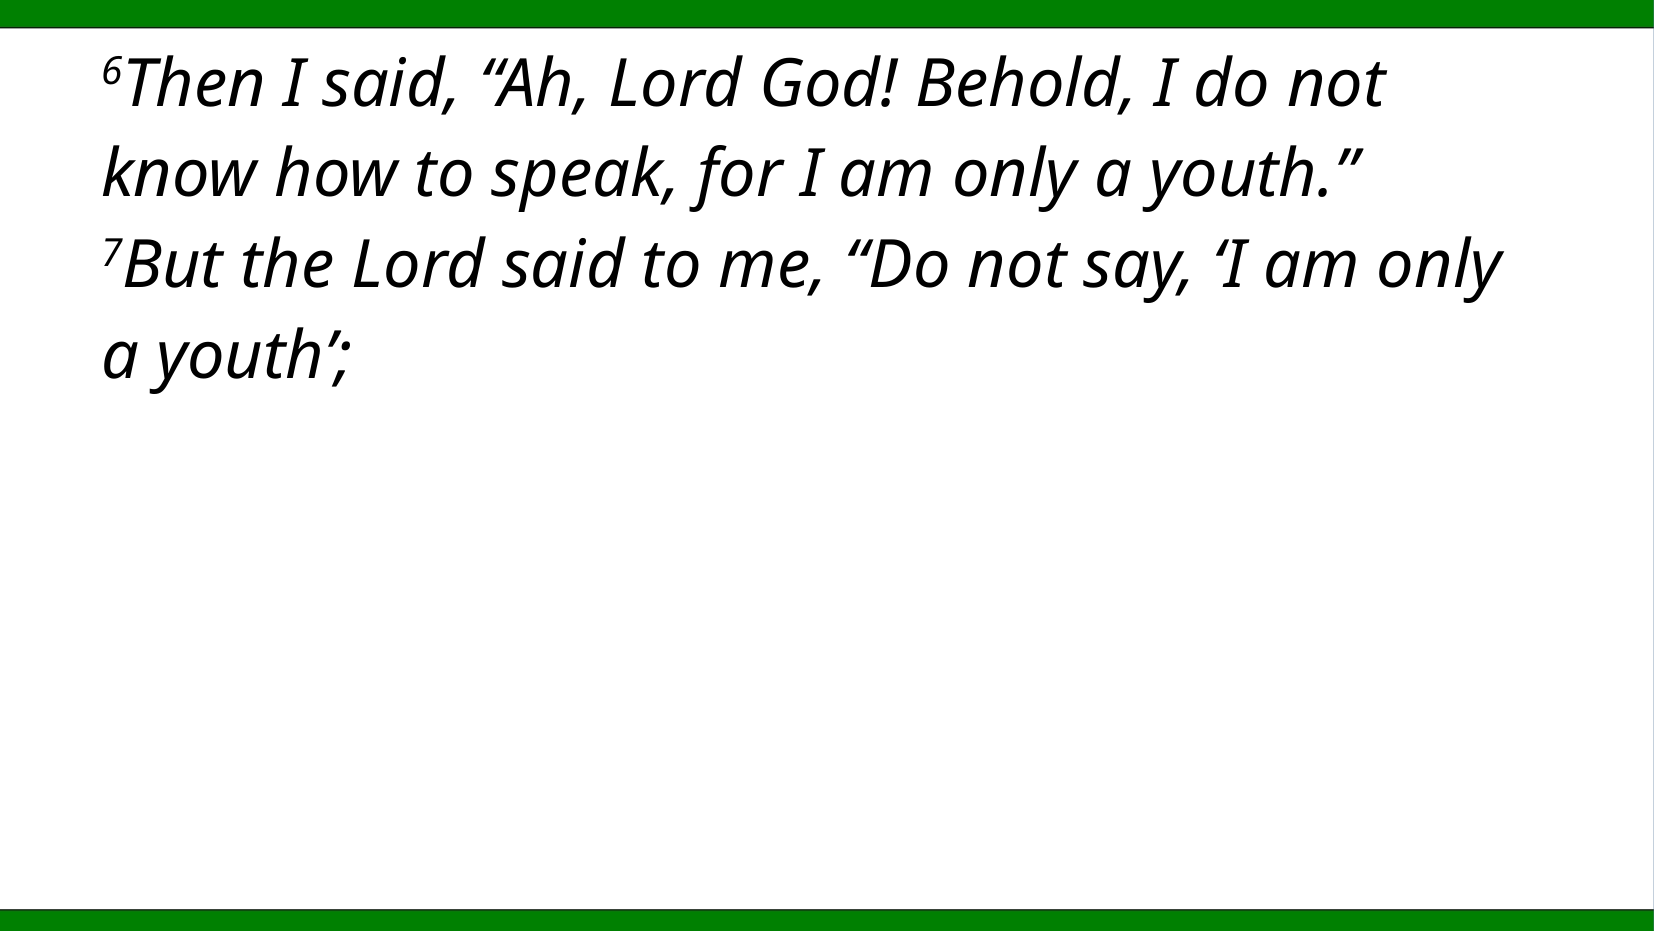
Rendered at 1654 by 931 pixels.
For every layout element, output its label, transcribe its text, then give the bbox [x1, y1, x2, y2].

picture [0, 0, 1654, 931]
text_box 6Then I said, “Ah, Lord God! Behold, I do not know how to speak, for I am only a youth.” 7But the Lord said to me, “Do not say, ‘I am only a youth’; [86, 27, 1572, 402]
